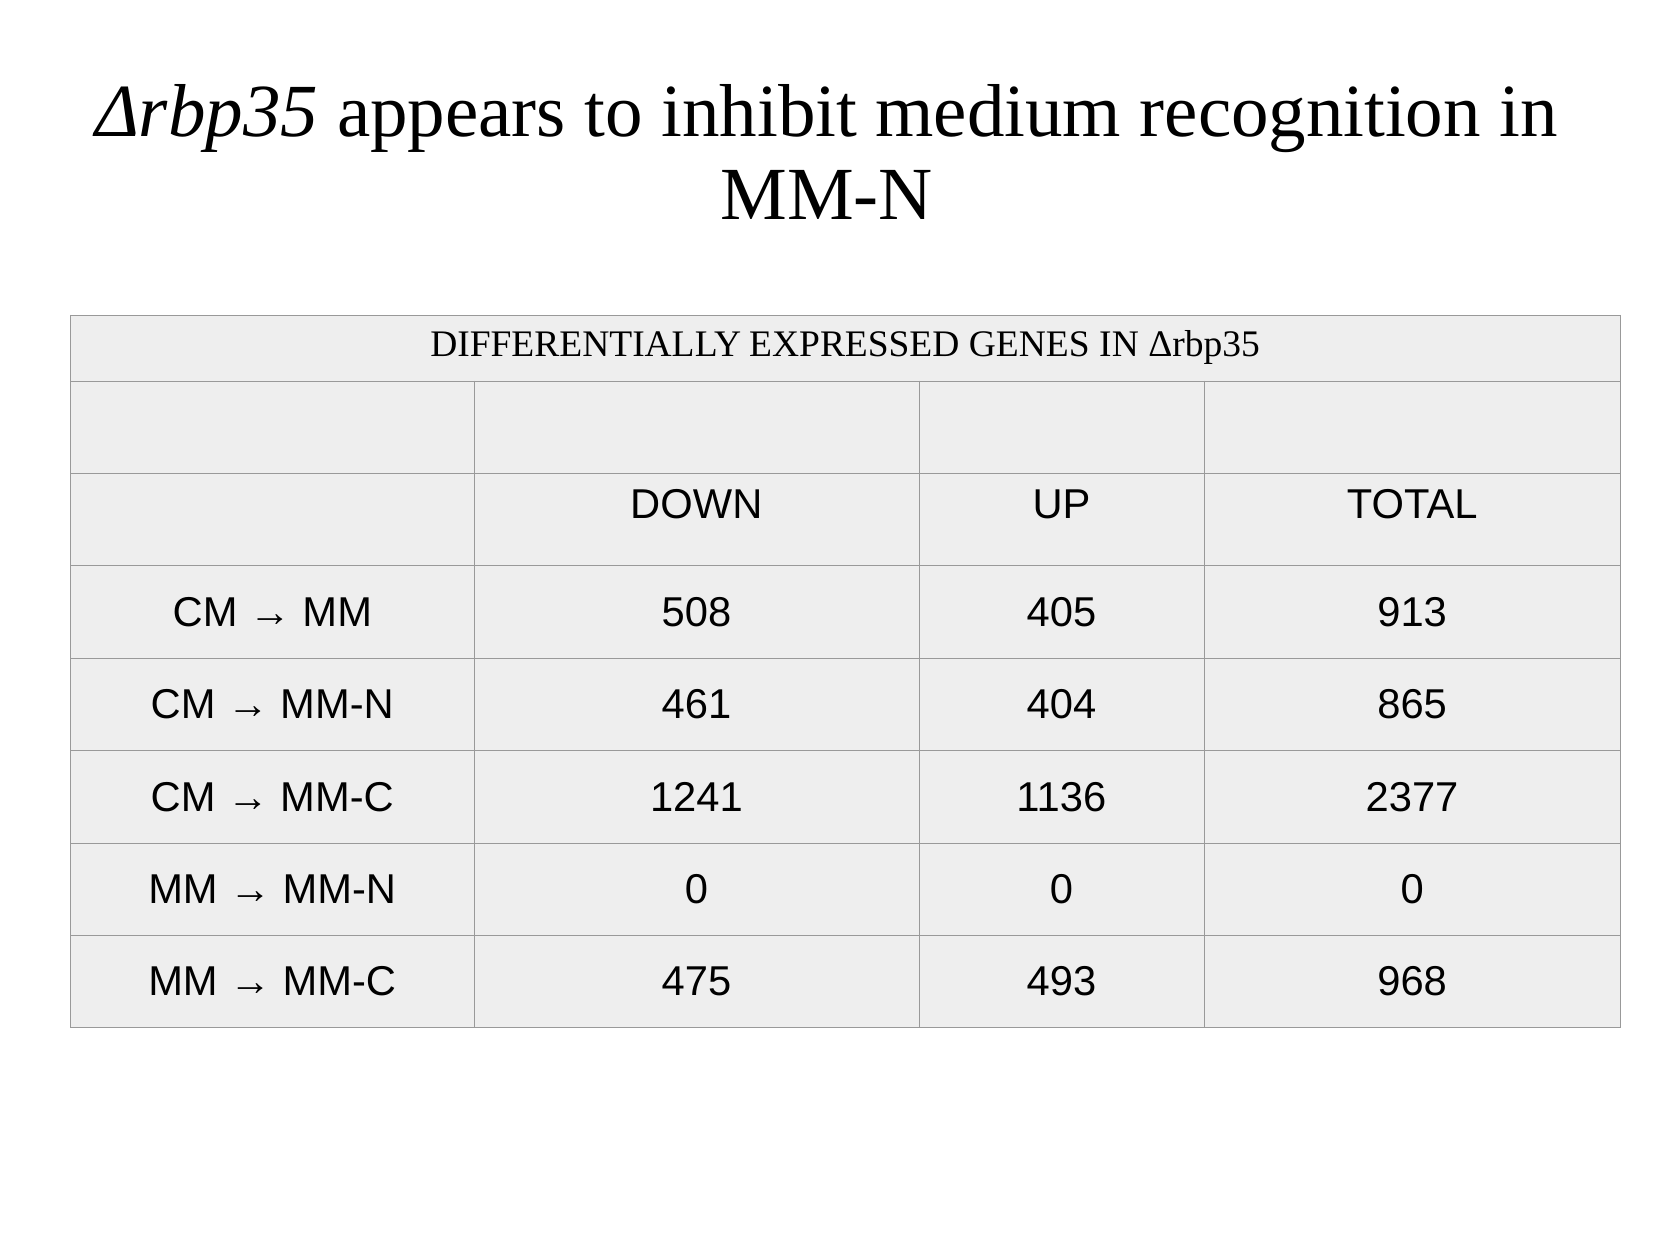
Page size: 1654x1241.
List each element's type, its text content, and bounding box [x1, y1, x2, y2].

table_cell 968 [1205, 936, 1620, 1027]
table_cell DOWN [475, 474, 919, 565]
table_cell UP [920, 474, 1204, 565]
table_header DIFFERENTIALLY EXPRESSED GENES IN Δrbp35 [71, 316, 1620, 381]
table_cell 913 [1205, 566, 1620, 658]
table_cell [475, 382, 919, 473]
table_cell CM → MM-N [71, 659, 474, 750]
table_cell 405 [920, 566, 1204, 658]
table_cell 0 [475, 844, 919, 935]
table_cell 493 [920, 936, 1204, 1027]
table_cell 508 [475, 566, 919, 658]
table_cell [71, 382, 474, 473]
table_cell 1241 [475, 751, 919, 843]
table_cell 461 [475, 659, 919, 750]
table_cell [1205, 382, 1620, 473]
table_cell 865 [1205, 659, 1620, 750]
table_cell 0 [1205, 844, 1620, 935]
table_cell CM → MM-C [71, 751, 474, 843]
table_cell 475 [475, 936, 919, 1027]
table_cell MM → MM-C [71, 936, 474, 1027]
table_cell 0 [920, 844, 1204, 935]
title Δrbp35 appears to inhibit medium recognition in MM-N [82, 49, 1571, 257]
table_cell CM → MM [71, 566, 474, 658]
table_cell 1136 [920, 751, 1204, 843]
table_cell MM → MM-N [71, 844, 474, 935]
table_cell 404 [920, 659, 1204, 750]
table_cell TOTAL [1205, 474, 1620, 565]
table_cell [920, 382, 1204, 473]
table_cell [71, 474, 474, 565]
table_cell 2377 [1205, 751, 1620, 843]
